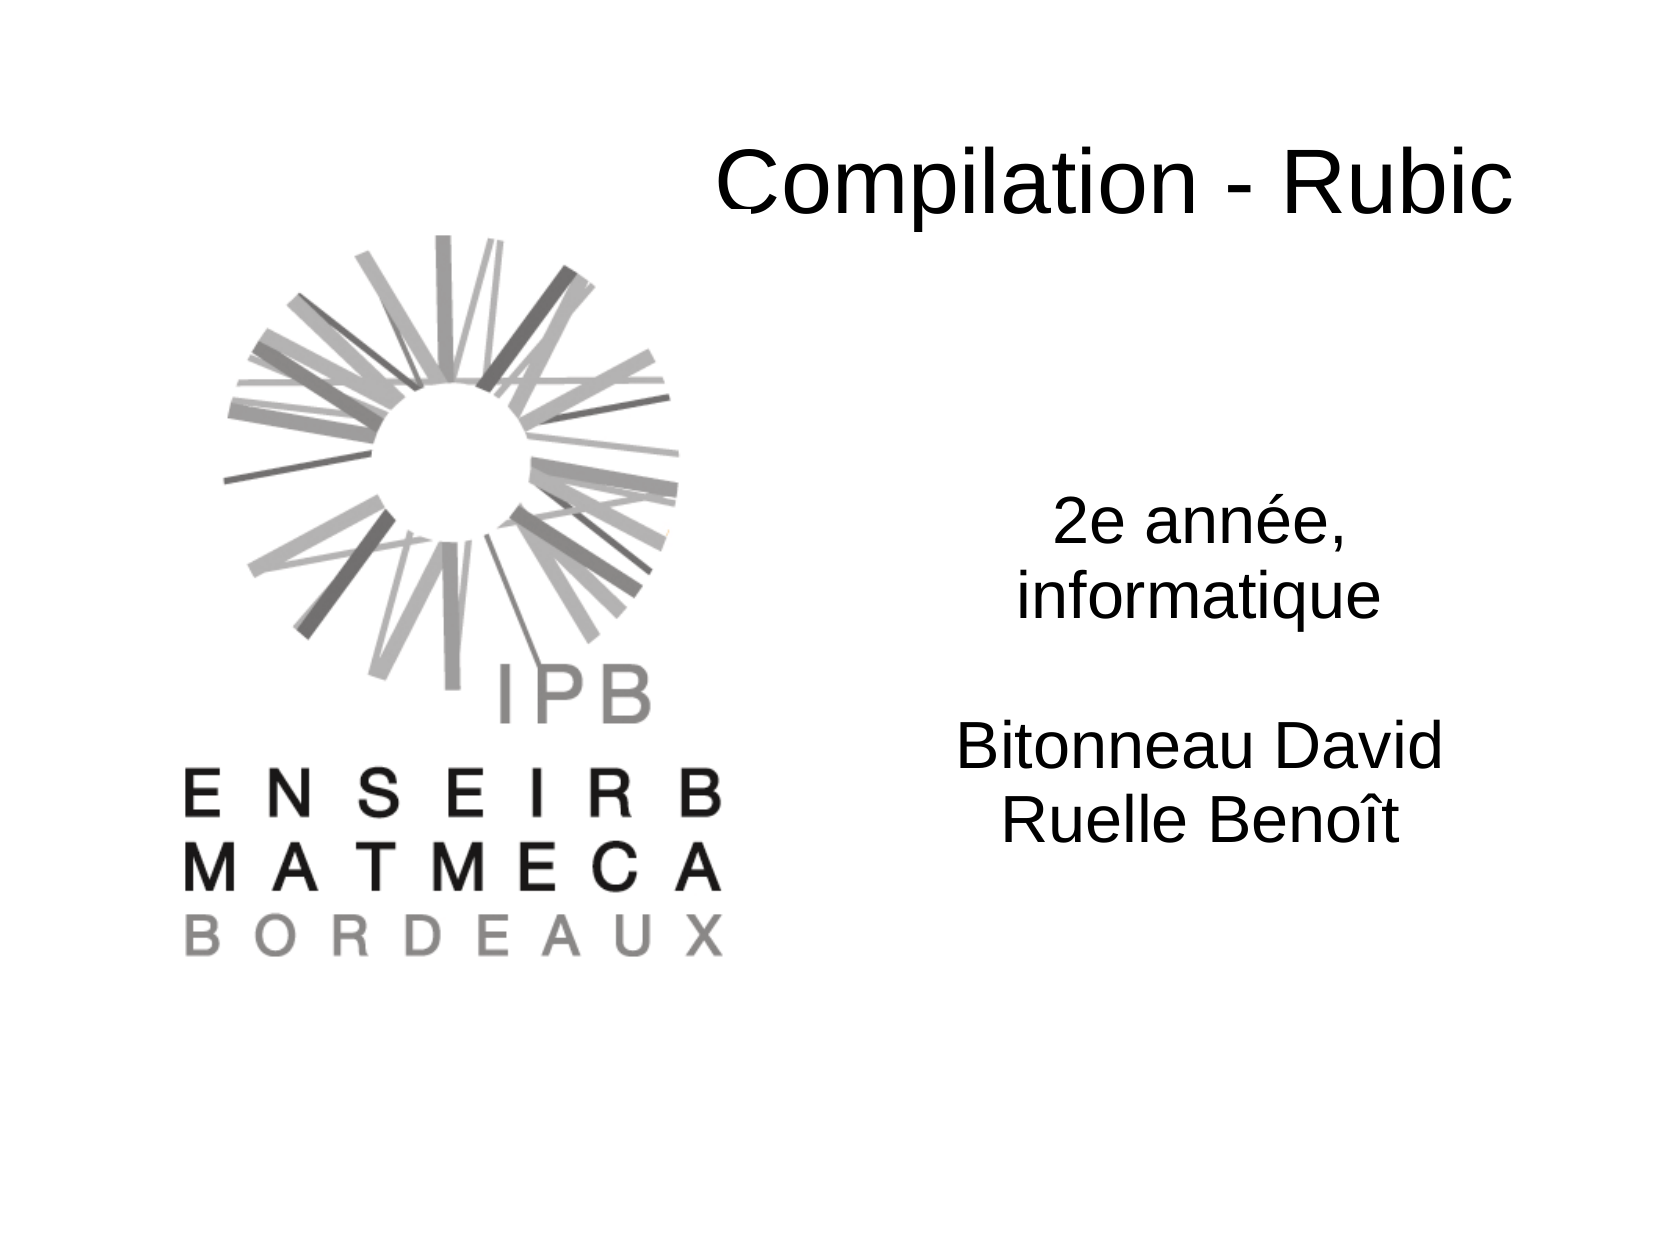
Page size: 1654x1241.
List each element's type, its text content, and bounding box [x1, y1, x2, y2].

picture [159, 209, 751, 985]
subtitle 2e année, informatique Bitonneau David Ruelle Benoît [810, 256, 1591, 1010]
title Compilation - Rubic [660, 77, 1571, 286]
